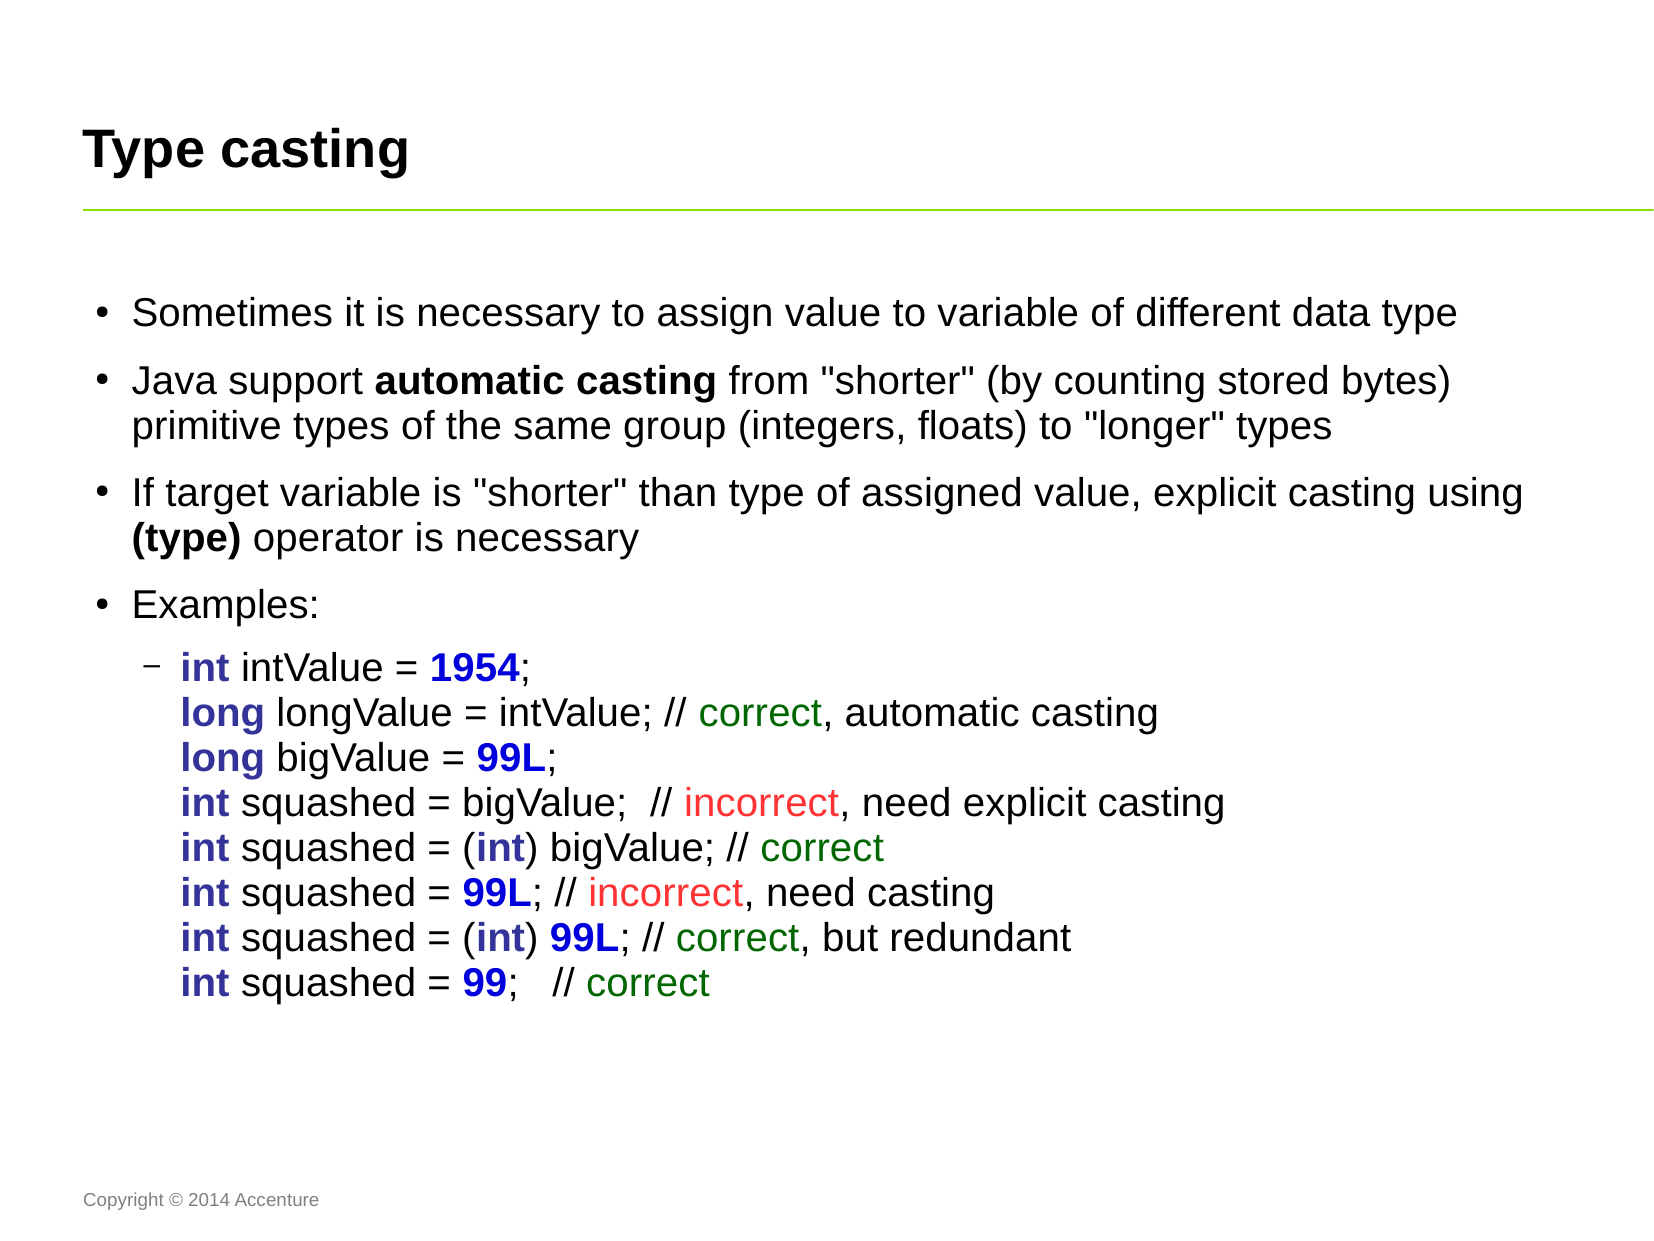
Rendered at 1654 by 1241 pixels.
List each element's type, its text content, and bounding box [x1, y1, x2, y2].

title Type casting [82, 94, 1571, 204]
list Sometimes it is necessary to assign value to variable of different data type Java support automatic casting from "shorter" (by counting stored bytes) primitive types of the same group (integers, floats) to "longer" types If target variable is "shorter" than type of assigned value, explicit casting using (type) operator is necessary Examples: int intValue = 1954; long longValue = intValue; // correct, automatic casting long bigValue = 99L; int squashed = bigValue; // incorrect, need explicit casting int squashed = (int) bigValue; // correct int squashed = 99L; // incorrect, need casting int squashed = (int) 99L; // correct, but redundant int squashed = 99; // correct [82, 290, 1538, 1010]
